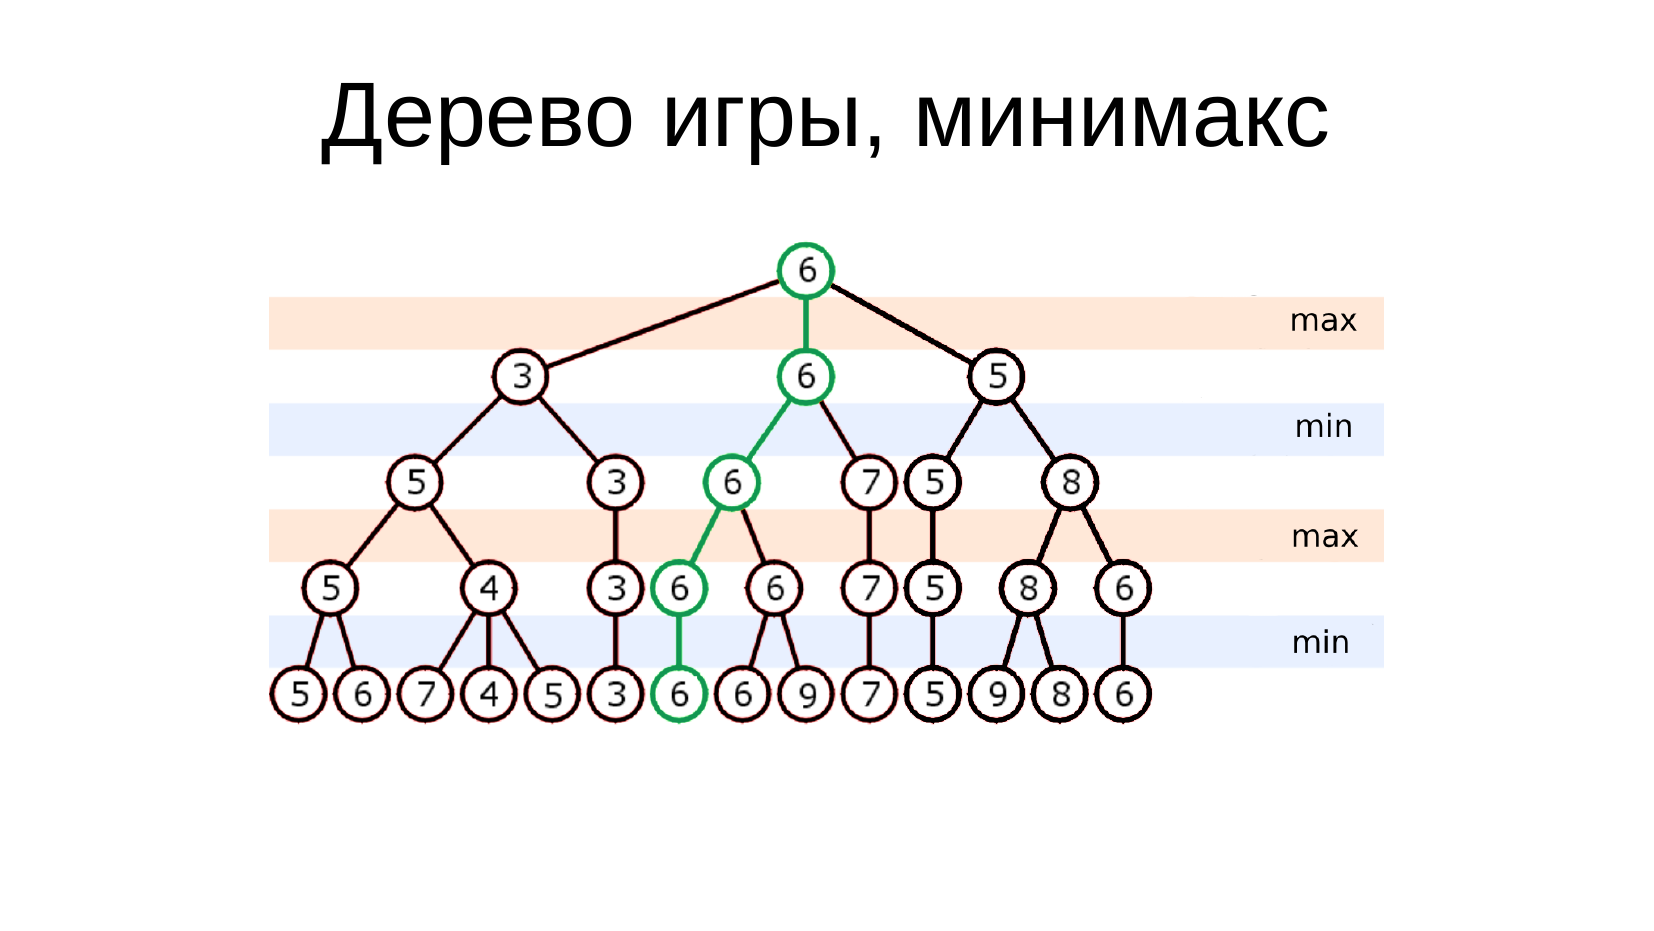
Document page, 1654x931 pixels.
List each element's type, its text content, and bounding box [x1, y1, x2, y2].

picture [269, 217, 1384, 758]
title Дерево игры, минимакс [82, 37, 1571, 193]
